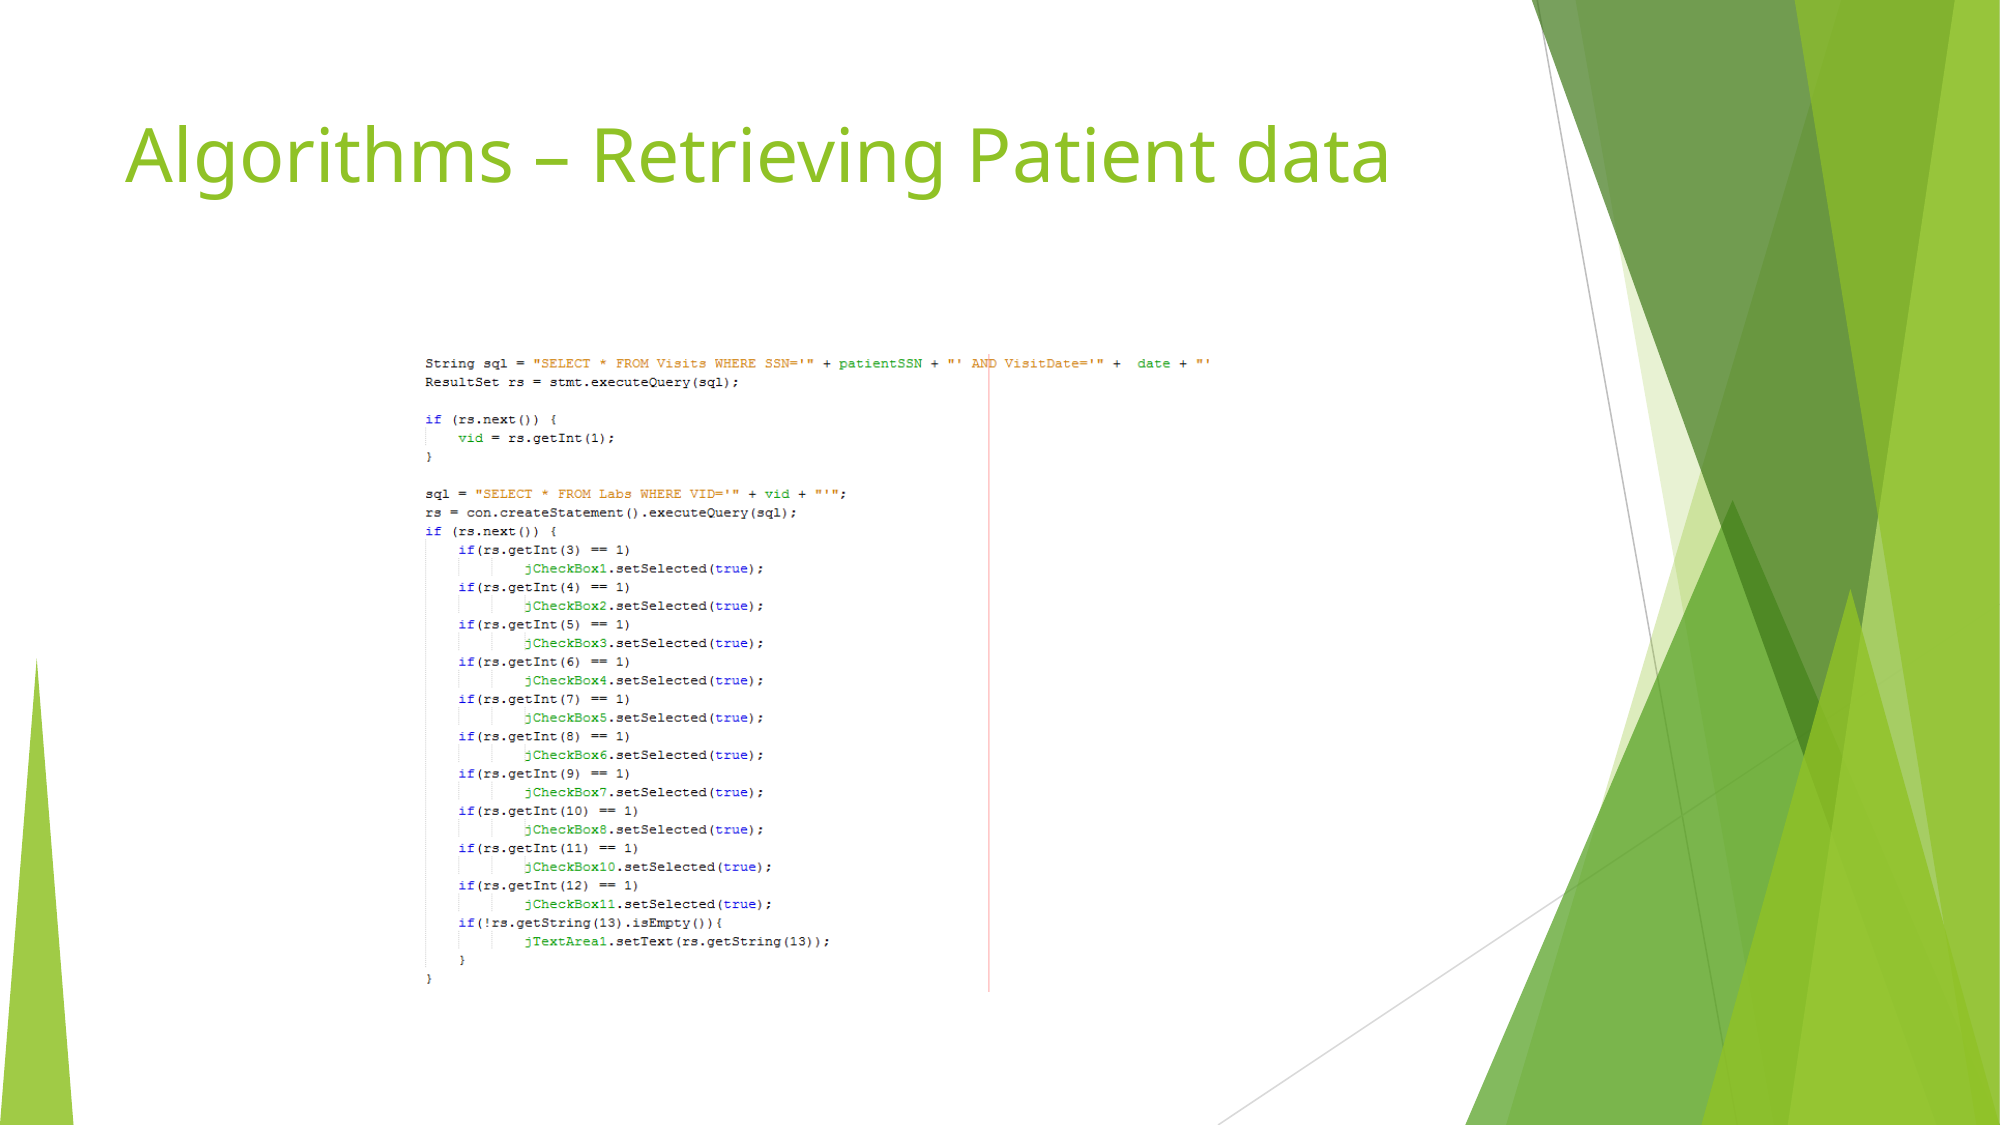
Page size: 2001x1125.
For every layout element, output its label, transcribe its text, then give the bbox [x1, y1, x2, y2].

picture [421, 354, 1211, 992]
title Algorithms – Retrieving Patient data [111, 99, 1522, 317]
